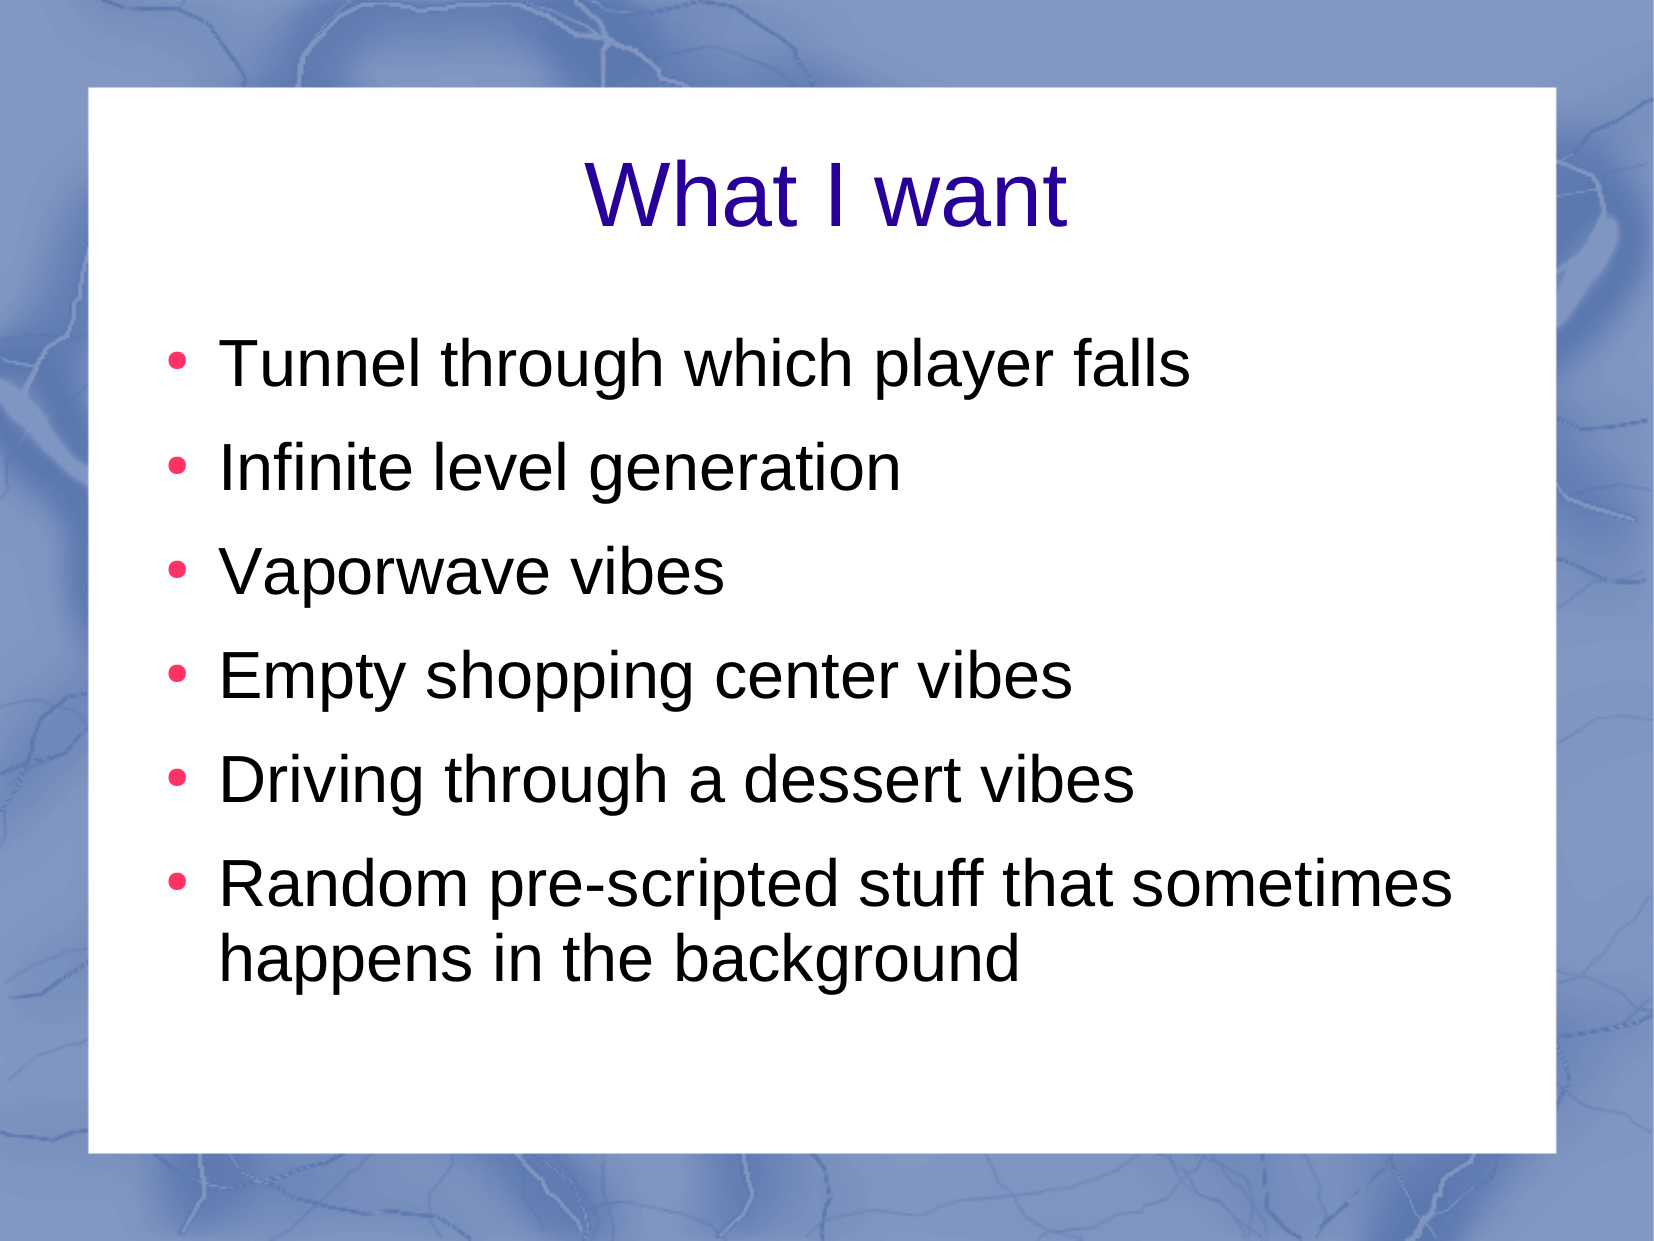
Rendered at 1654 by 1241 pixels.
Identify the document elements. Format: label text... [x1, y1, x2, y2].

title What I want [118, 90, 1536, 298]
picture [0, 0, 1654, 1241]
list Tunnel through which player falls Infinite level generation Vaporwave vibes Empty shopping center vibes Driving through a dessert vibes Random pre-scripted stuff that sometimes happens in the background [147, 325, 1506, 1010]
